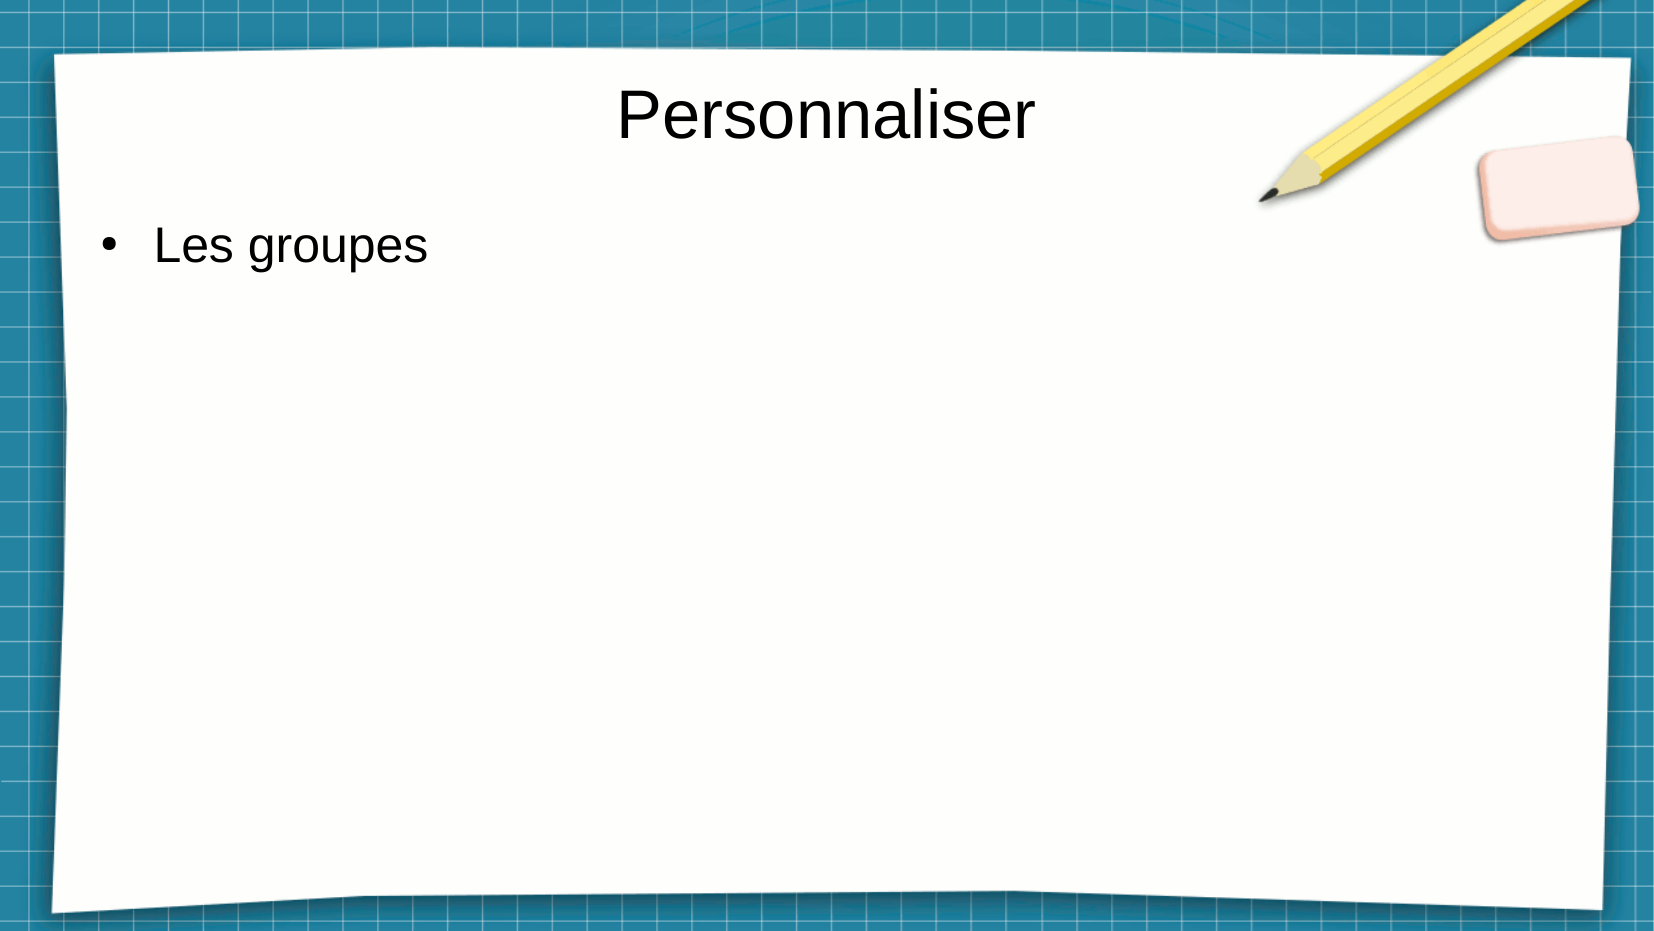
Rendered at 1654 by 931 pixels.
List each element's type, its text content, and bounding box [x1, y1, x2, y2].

picture [0, 0, 1654, 931]
title Personnaliser [82, 37, 1571, 193]
list Les groupes [82, 217, 1571, 758]
